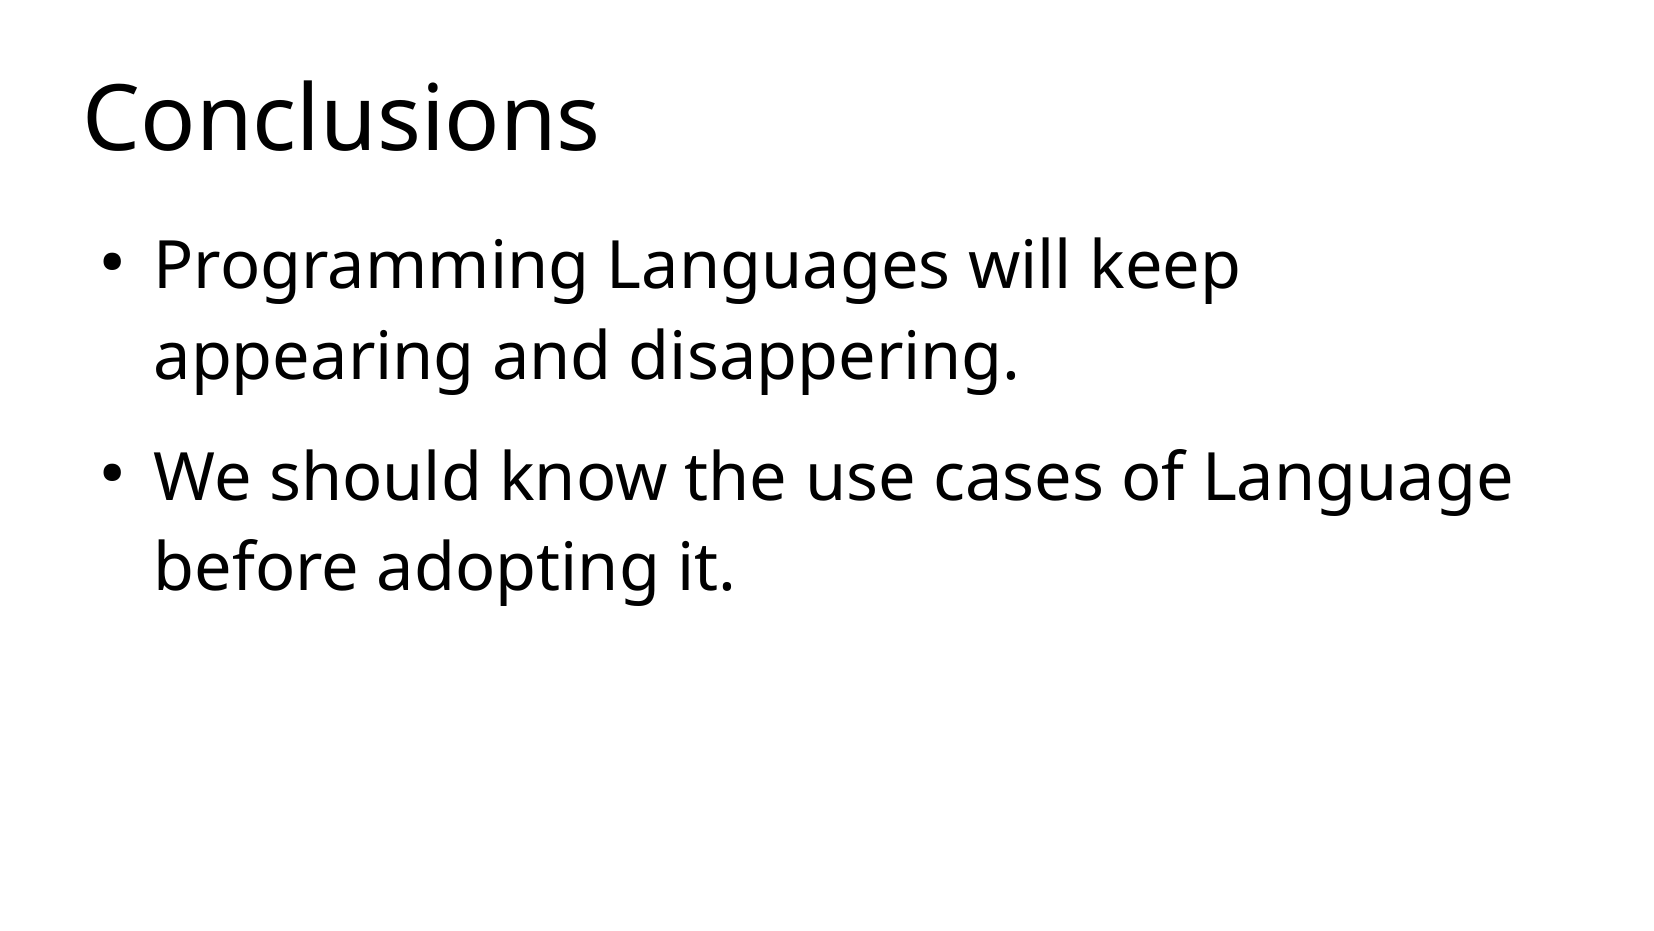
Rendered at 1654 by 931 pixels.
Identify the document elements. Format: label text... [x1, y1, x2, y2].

list Programming Languages will keep appearing and disappering. We should know the use cases of Language before adopting it. [82, 217, 1571, 757]
title Conclusions [82, 37, 1571, 193]
